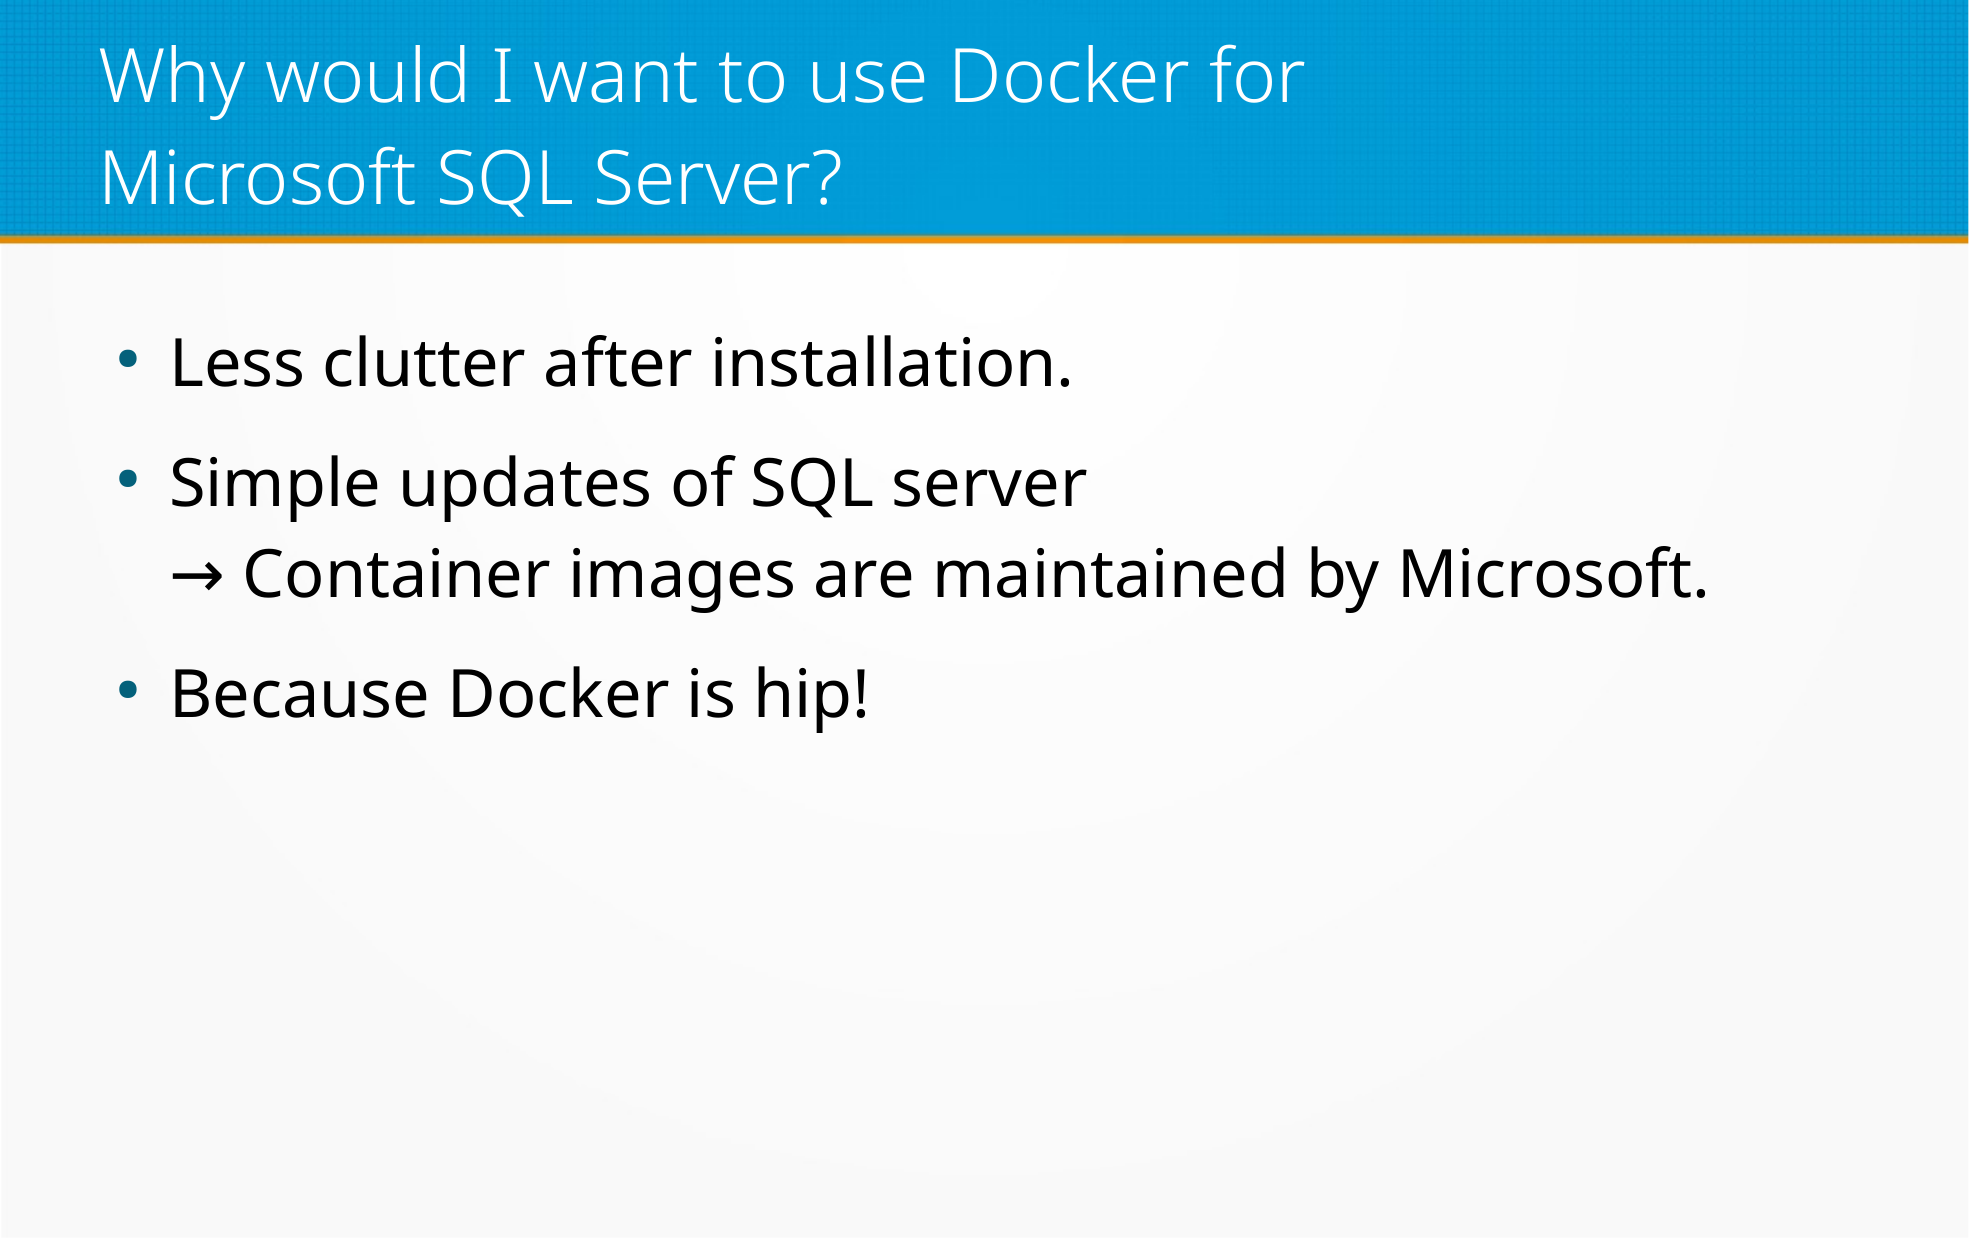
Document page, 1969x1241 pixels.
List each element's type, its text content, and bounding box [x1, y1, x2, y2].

picture [0, 233, 1969, 1241]
list Less clutter after installation. Simple updates of SQL server → Container images are maintained by Microsoft. Because Docker is hip! [98, 315, 1861, 1081]
title Why would I want to use Docker for Microsoft SQL Server? [98, 19, 1870, 227]
